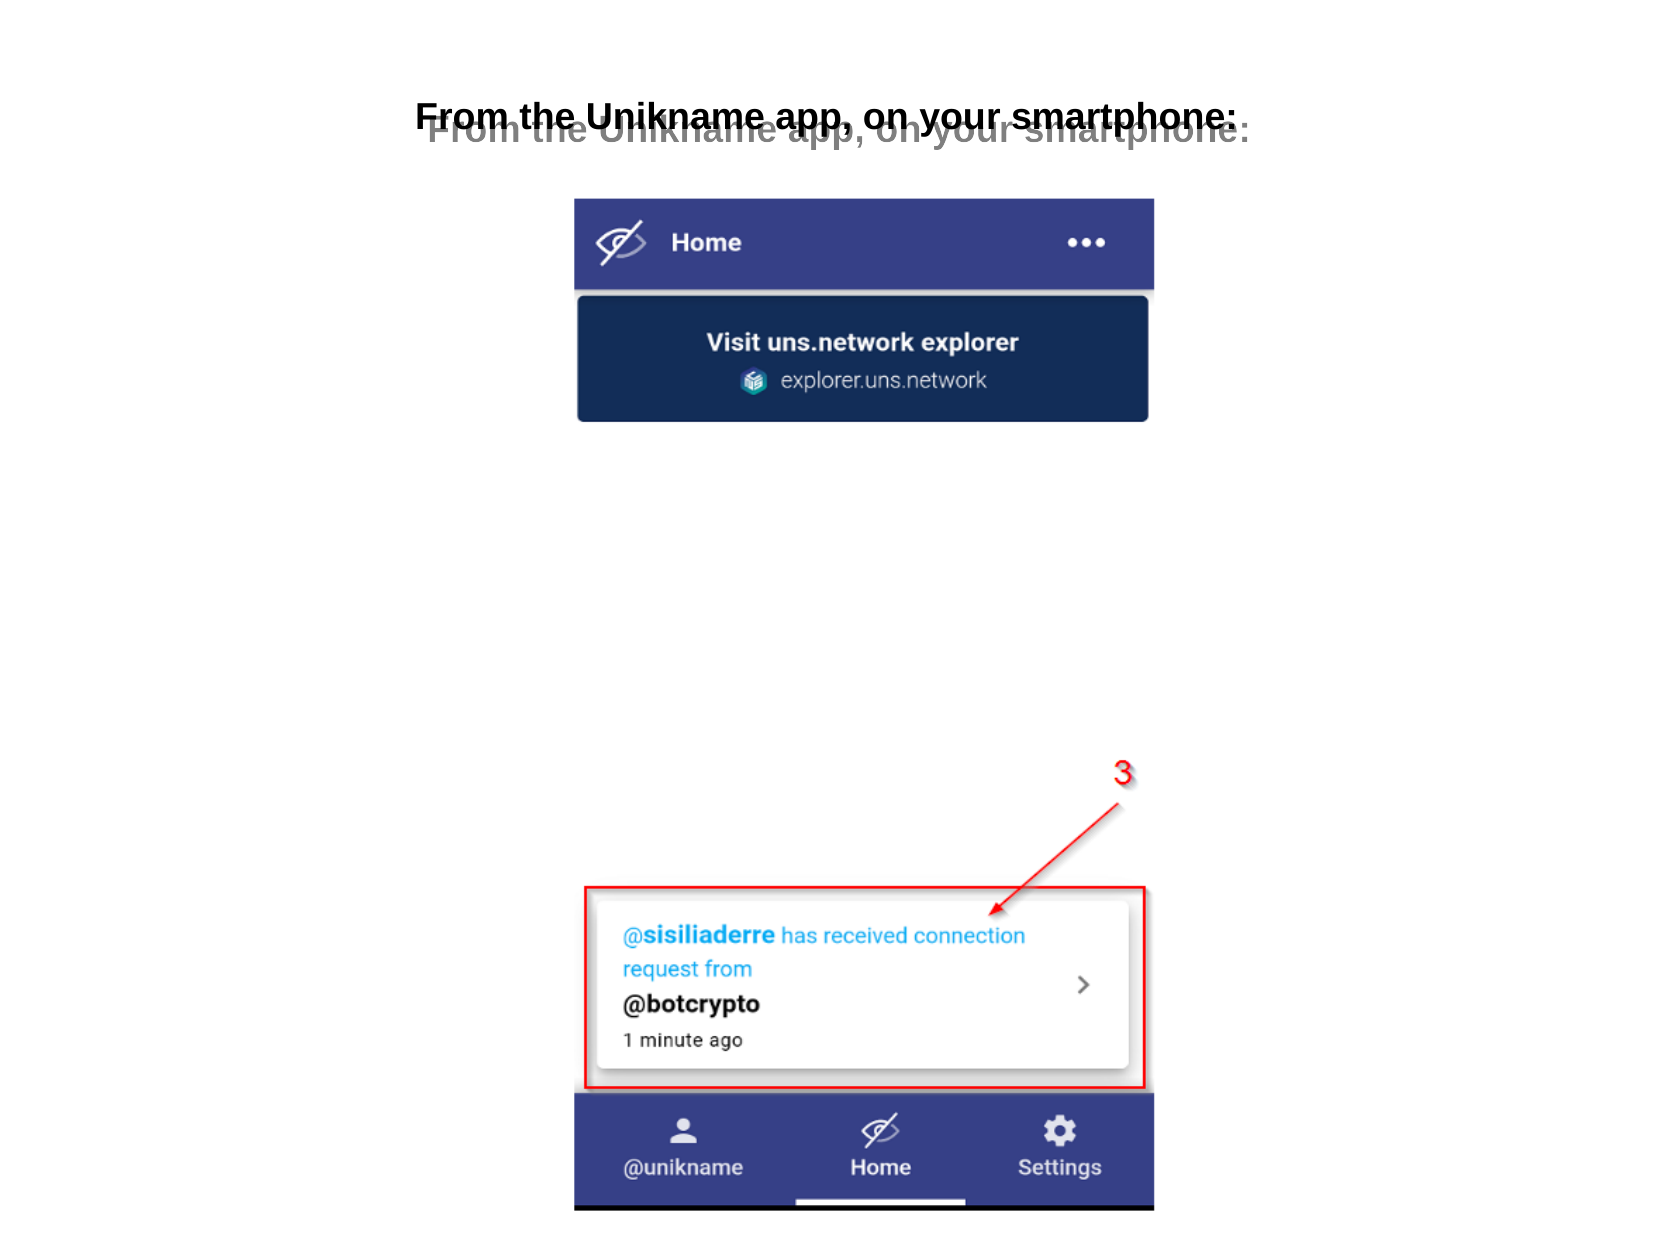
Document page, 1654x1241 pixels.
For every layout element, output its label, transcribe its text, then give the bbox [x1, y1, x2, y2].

text_box From the Unikname app, on your smartphone: [400, 88, 1264, 147]
picture [566, 188, 1167, 1223]
